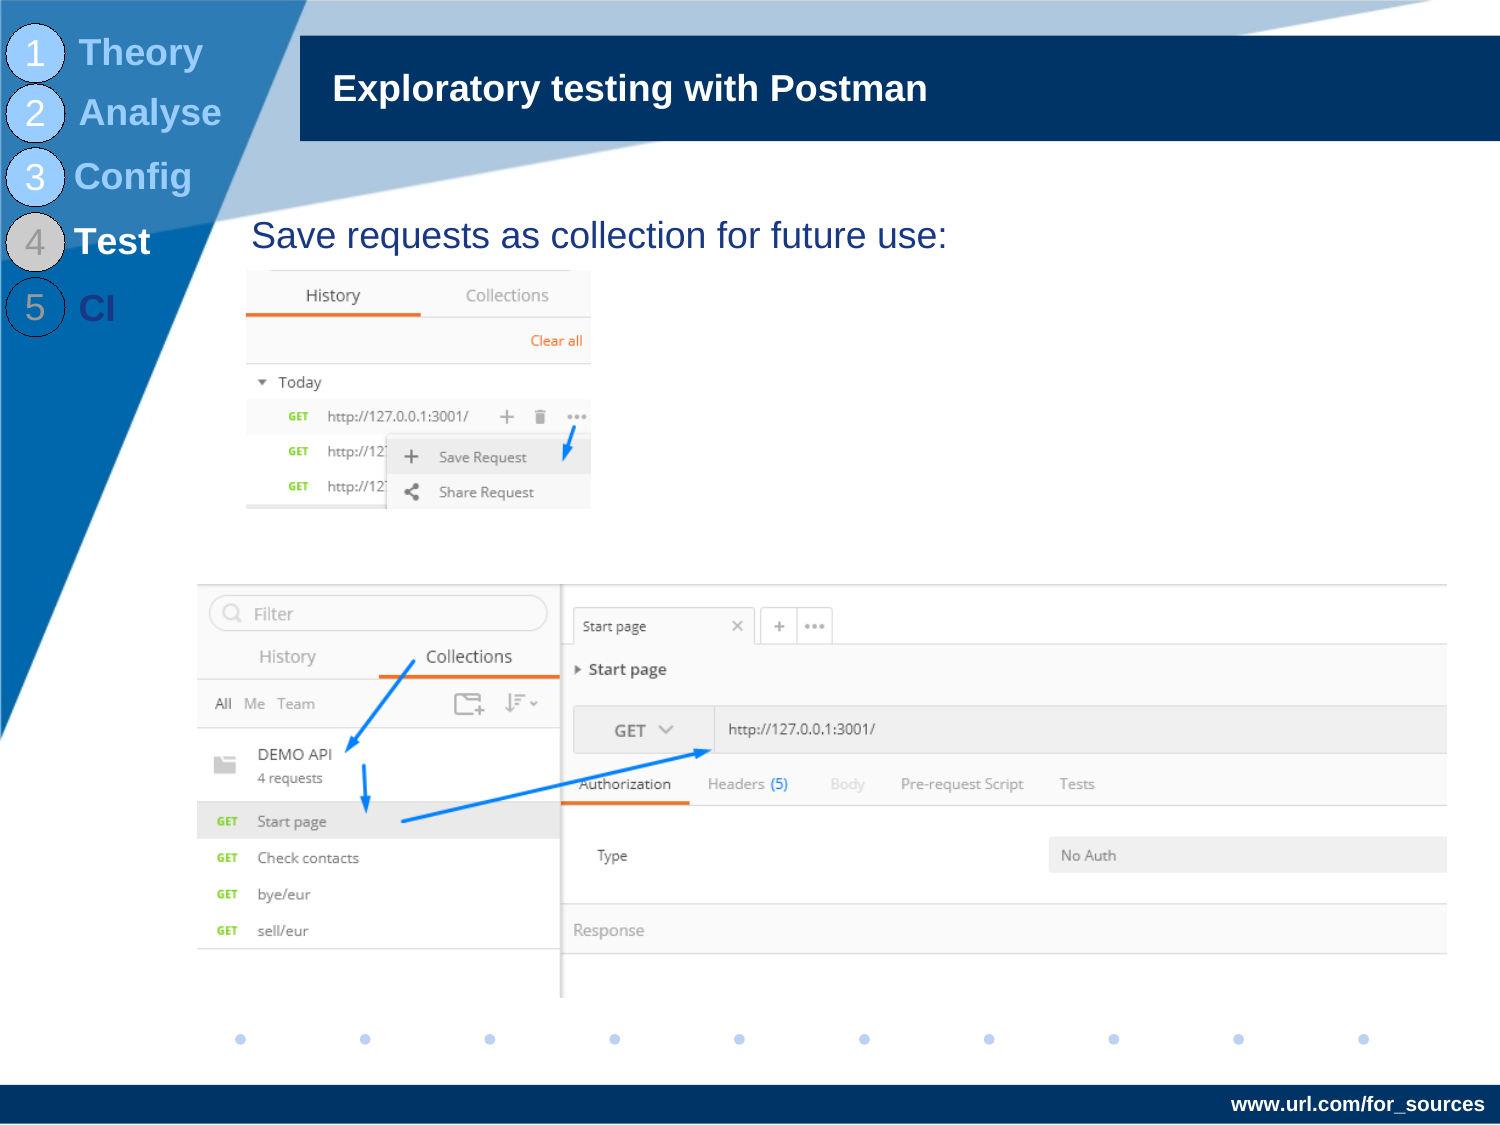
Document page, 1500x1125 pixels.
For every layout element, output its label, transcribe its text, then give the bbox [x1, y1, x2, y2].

text_box 2 [5, 83, 66, 143]
list CI [63, 279, 148, 339]
text_box Save requests as collection for future use: [236, 206, 1500, 980]
title Exploratory testing with Postman [300, 35, 1500, 142]
text_box 3 [5, 147, 66, 207]
picture [0, 0, 1500, 999]
text_box 4 [5, 212, 66, 272]
text_box 1 [5, 23, 66, 83]
list Test [59, 212, 236, 495]
list Theory [63, 23, 266, 83]
text_box 5 [5, 277, 66, 337]
list Config [58, 147, 591, 223]
picture [246, 270, 591, 509]
list Analyse [63, 83, 266, 148]
picture [38, 67, 63, 100]
